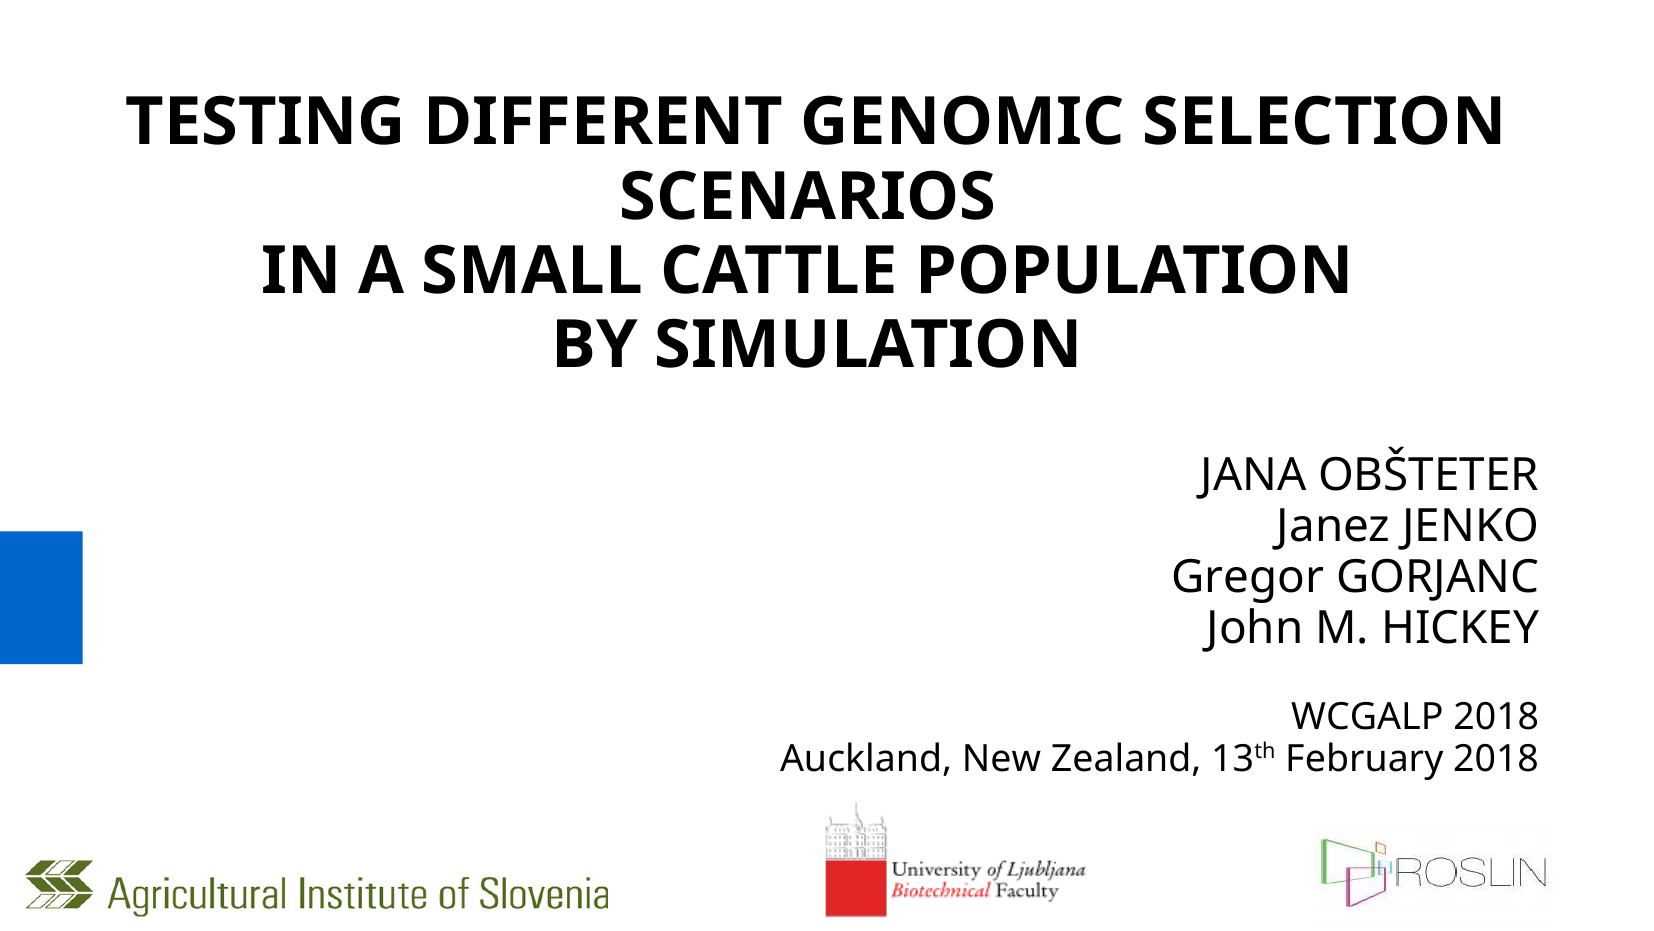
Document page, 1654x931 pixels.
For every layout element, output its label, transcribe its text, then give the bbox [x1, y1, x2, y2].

picture [16, 842, 637, 918]
picture [1314, 814, 1557, 931]
picture [807, 791, 1124, 928]
title Testing different genomic selection scenarios in a small cattle population by simulation [47, 115, 1587, 347]
text_box JANA OBŠTETER Janez JENKO Gregor GORJANC John M. HICKEY WCGALP 2018 Auckland, New Zealand, 13th February 2018 [543, 439, 1555, 662]
